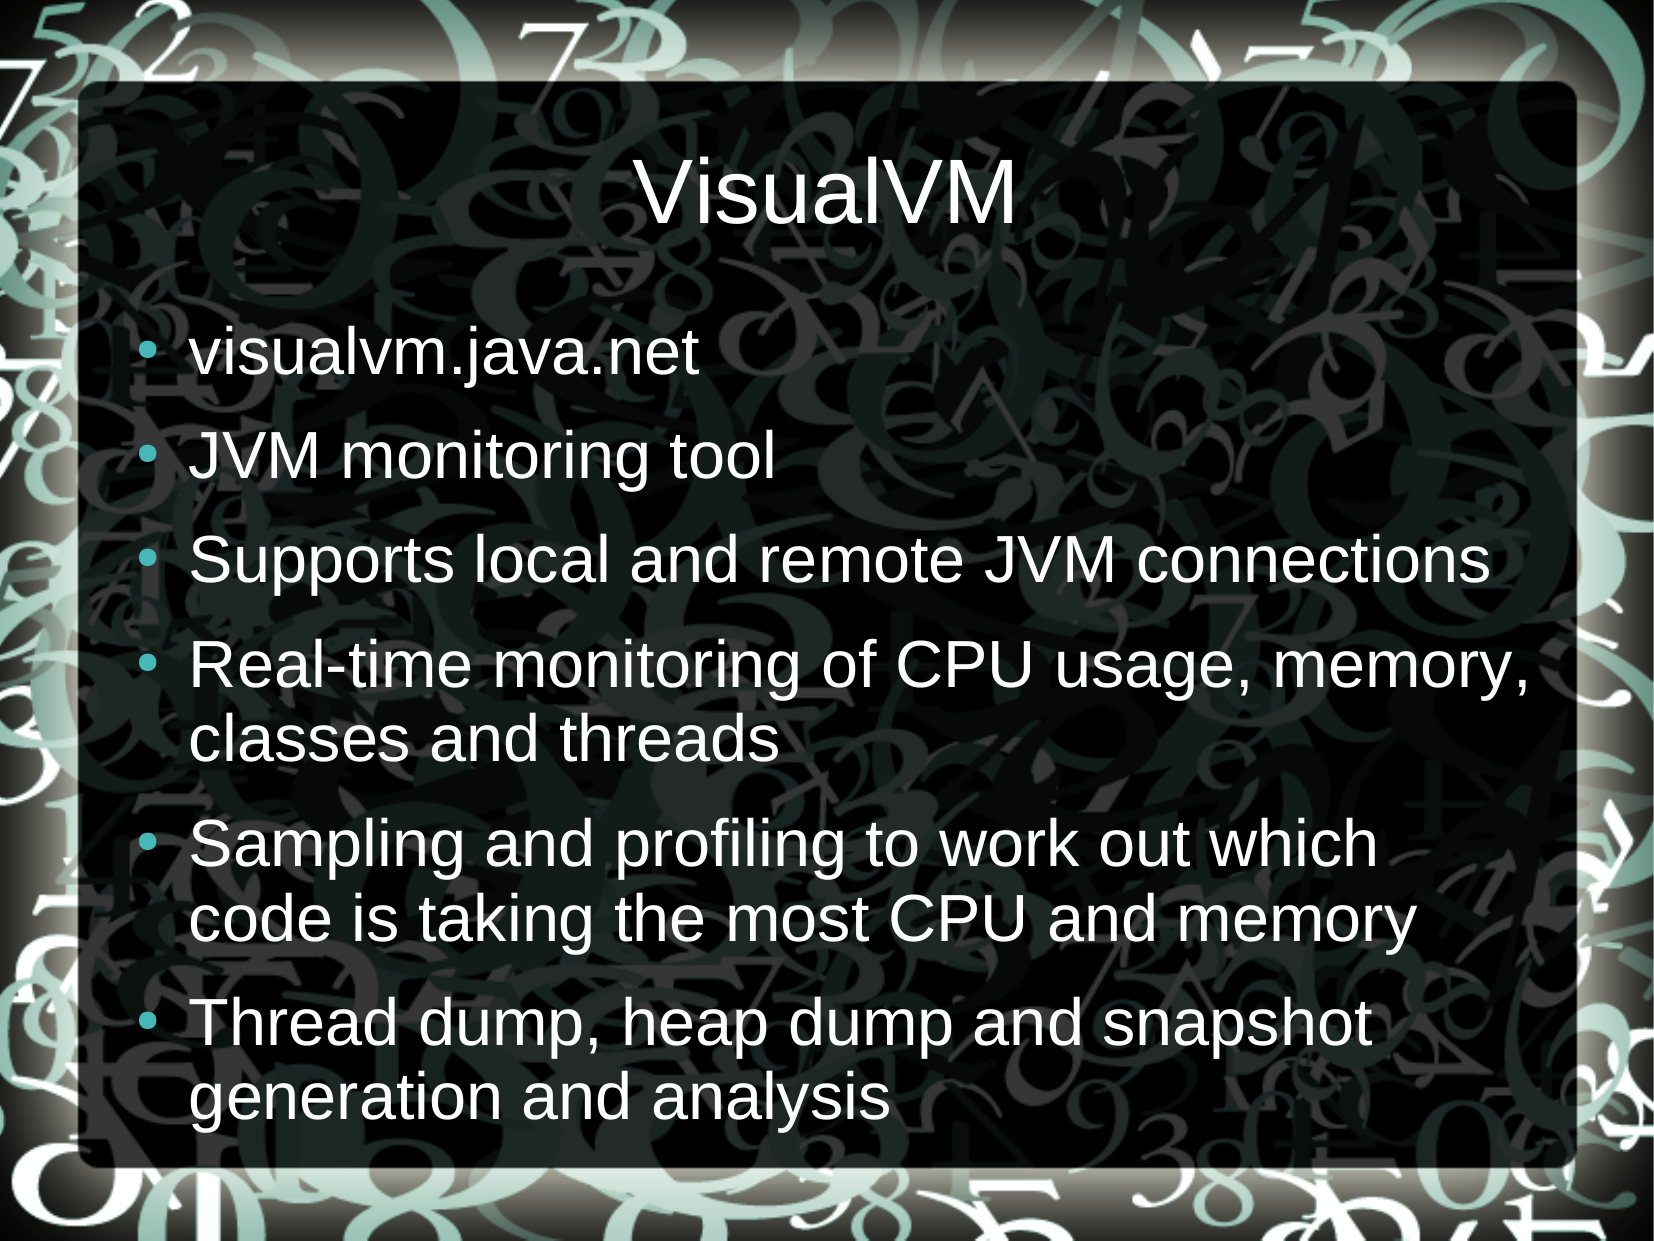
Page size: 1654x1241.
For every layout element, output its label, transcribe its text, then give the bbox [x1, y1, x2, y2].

title VisualVM [82, 88, 1571, 296]
list visualvm.java.net JVM monitoring tool Supports local and remote JVM connections Real-time monitoring of CPU usage, memory, classes and threads Sampling and profiling to work out which code is taking the most CPU and memory Thread dump, heap dump and snapshot generation and analysis [118, 313, 1542, 1133]
picture [0, 0, 1654, 1241]
